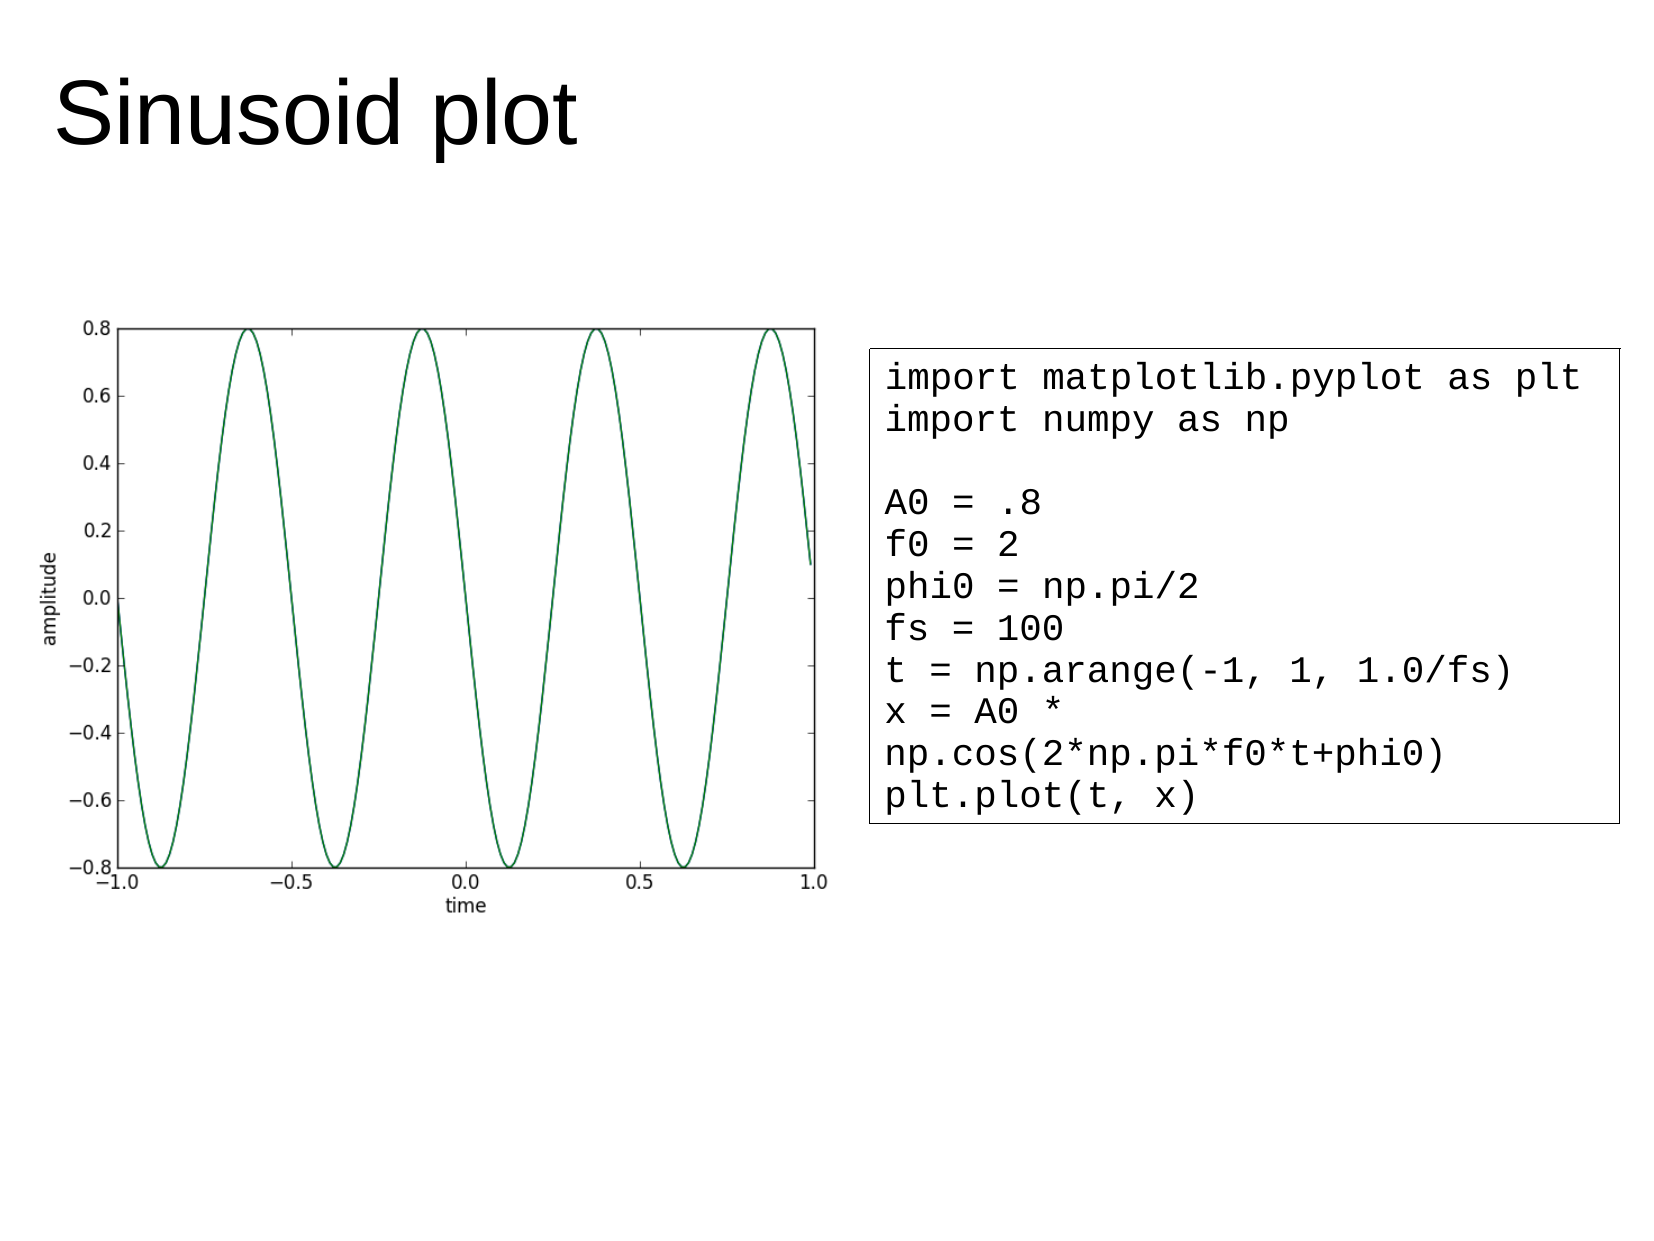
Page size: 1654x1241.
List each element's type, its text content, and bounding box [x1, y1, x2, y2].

text_box import matplotlib.pyplot as plt import numpy as np A0 = .8 f0 = 2 phi0 = np.pi/2 fs = 100 t = np.arange(-1, 1, 1.0/fs) x = A0 * np.cos(2*np.pi*f0*t+phi0) plt.plot(t, x) [869, 348, 1621, 824]
picture [5, 261, 904, 935]
title Sinusoid plot [53, 61, 1403, 165]
